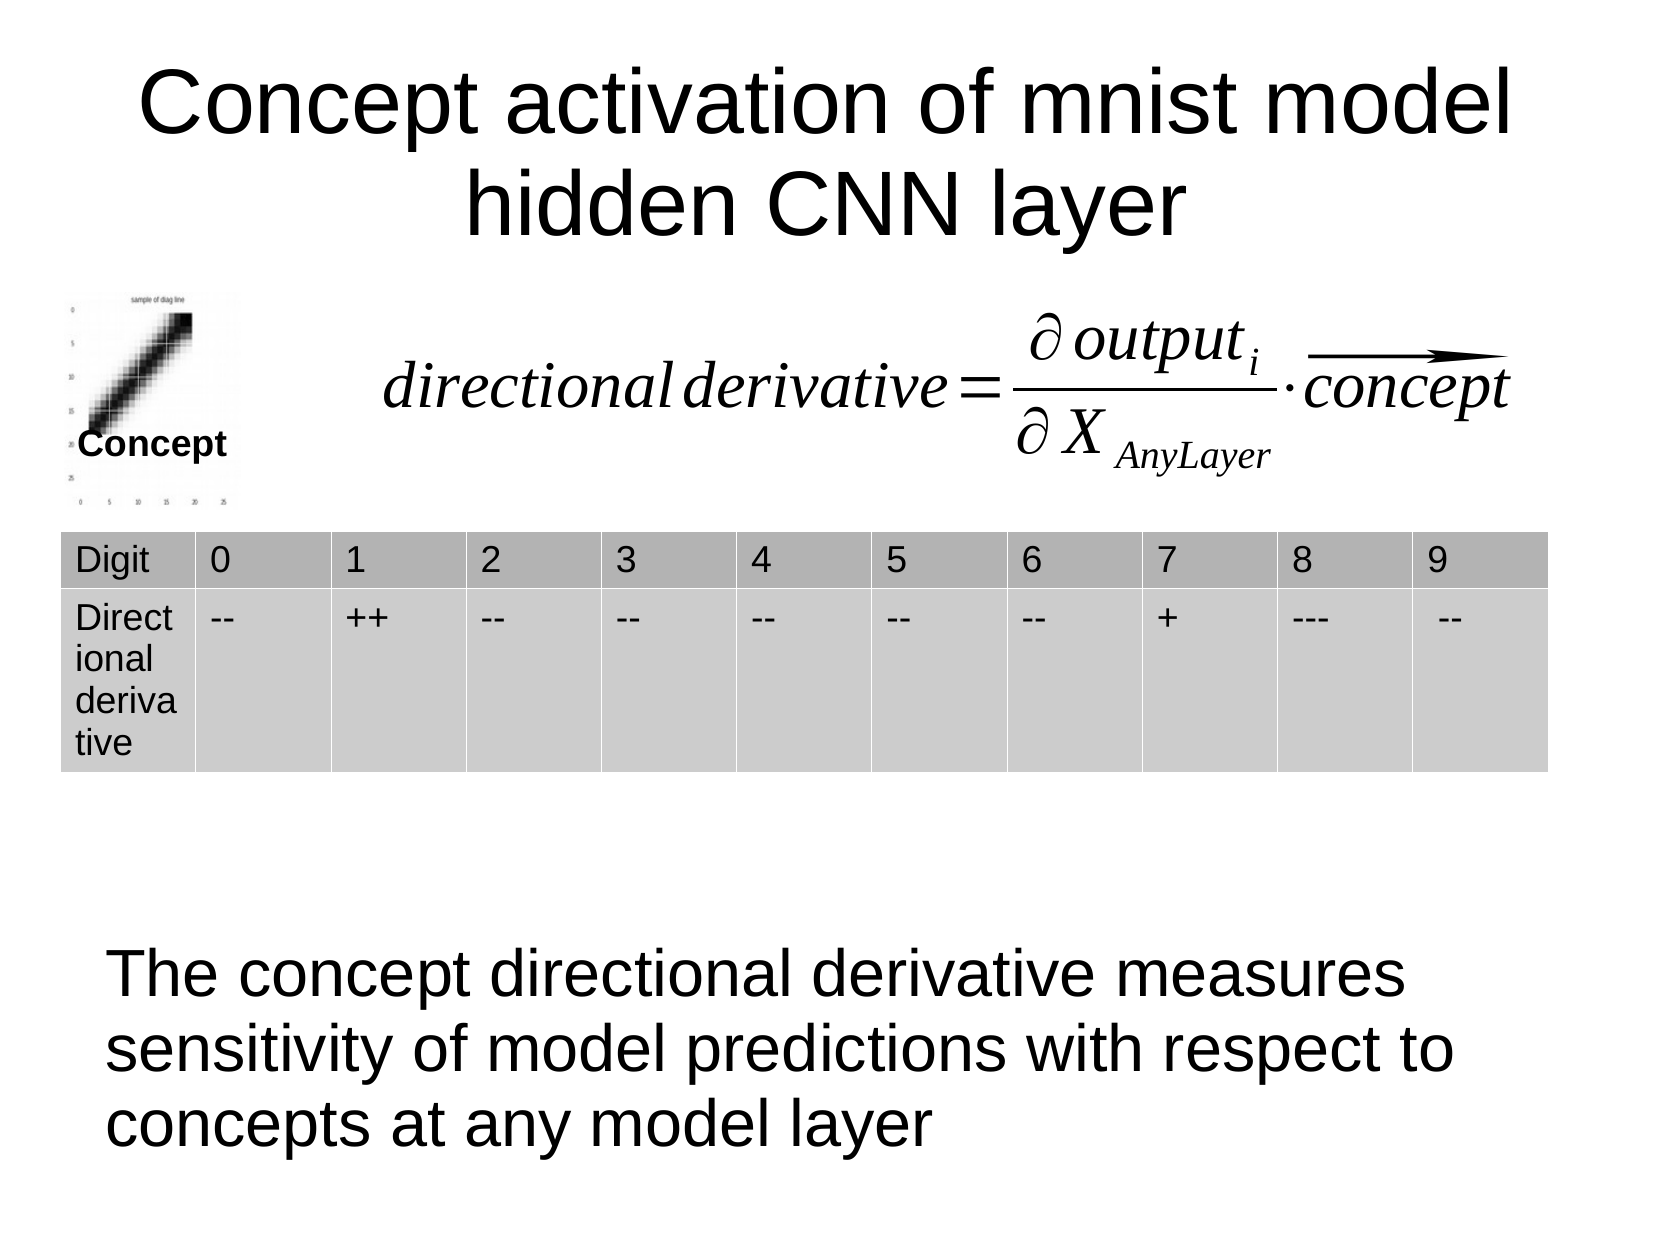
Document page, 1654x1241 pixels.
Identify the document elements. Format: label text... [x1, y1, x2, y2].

table_cell --- [1278, 589, 1412, 772]
table_cell -- [602, 589, 736, 772]
table_cell -- [737, 589, 871, 772]
chart [375, 300, 1522, 479]
table_header 2 [467, 532, 601, 588]
table_header 5 [872, 532, 1007, 588]
table_header 7 [1143, 532, 1277, 588]
picture [64, 292, 241, 511]
table_cell ++ [332, 589, 466, 772]
table_header 6 [1008, 532, 1142, 588]
table_header 0 [196, 532, 331, 588]
table_header 4 [737, 532, 871, 588]
table_cell -- [1008, 589, 1142, 772]
table_cell Directional derivative [61, 589, 195, 772]
table_cell -- [1413, 589, 1548, 772]
table_header Digit [61, 532, 195, 588]
table_cell -- [196, 589, 331, 772]
table_header 1 [332, 532, 466, 588]
table_header 9 [1413, 532, 1548, 588]
title The concept directional derivative measures sensitivity of model predictions with respect to concepts at any model layer [105, 936, 1594, 1161]
table_header 8 [1278, 532, 1412, 588]
table_cell + [1143, 589, 1277, 772]
table_cell -- [872, 589, 1007, 772]
table_cell -- [467, 589, 601, 772]
table_header 3 [602, 532, 736, 588]
title Concept activation of mnist model hidden CNN layer [82, 49, 1571, 257]
